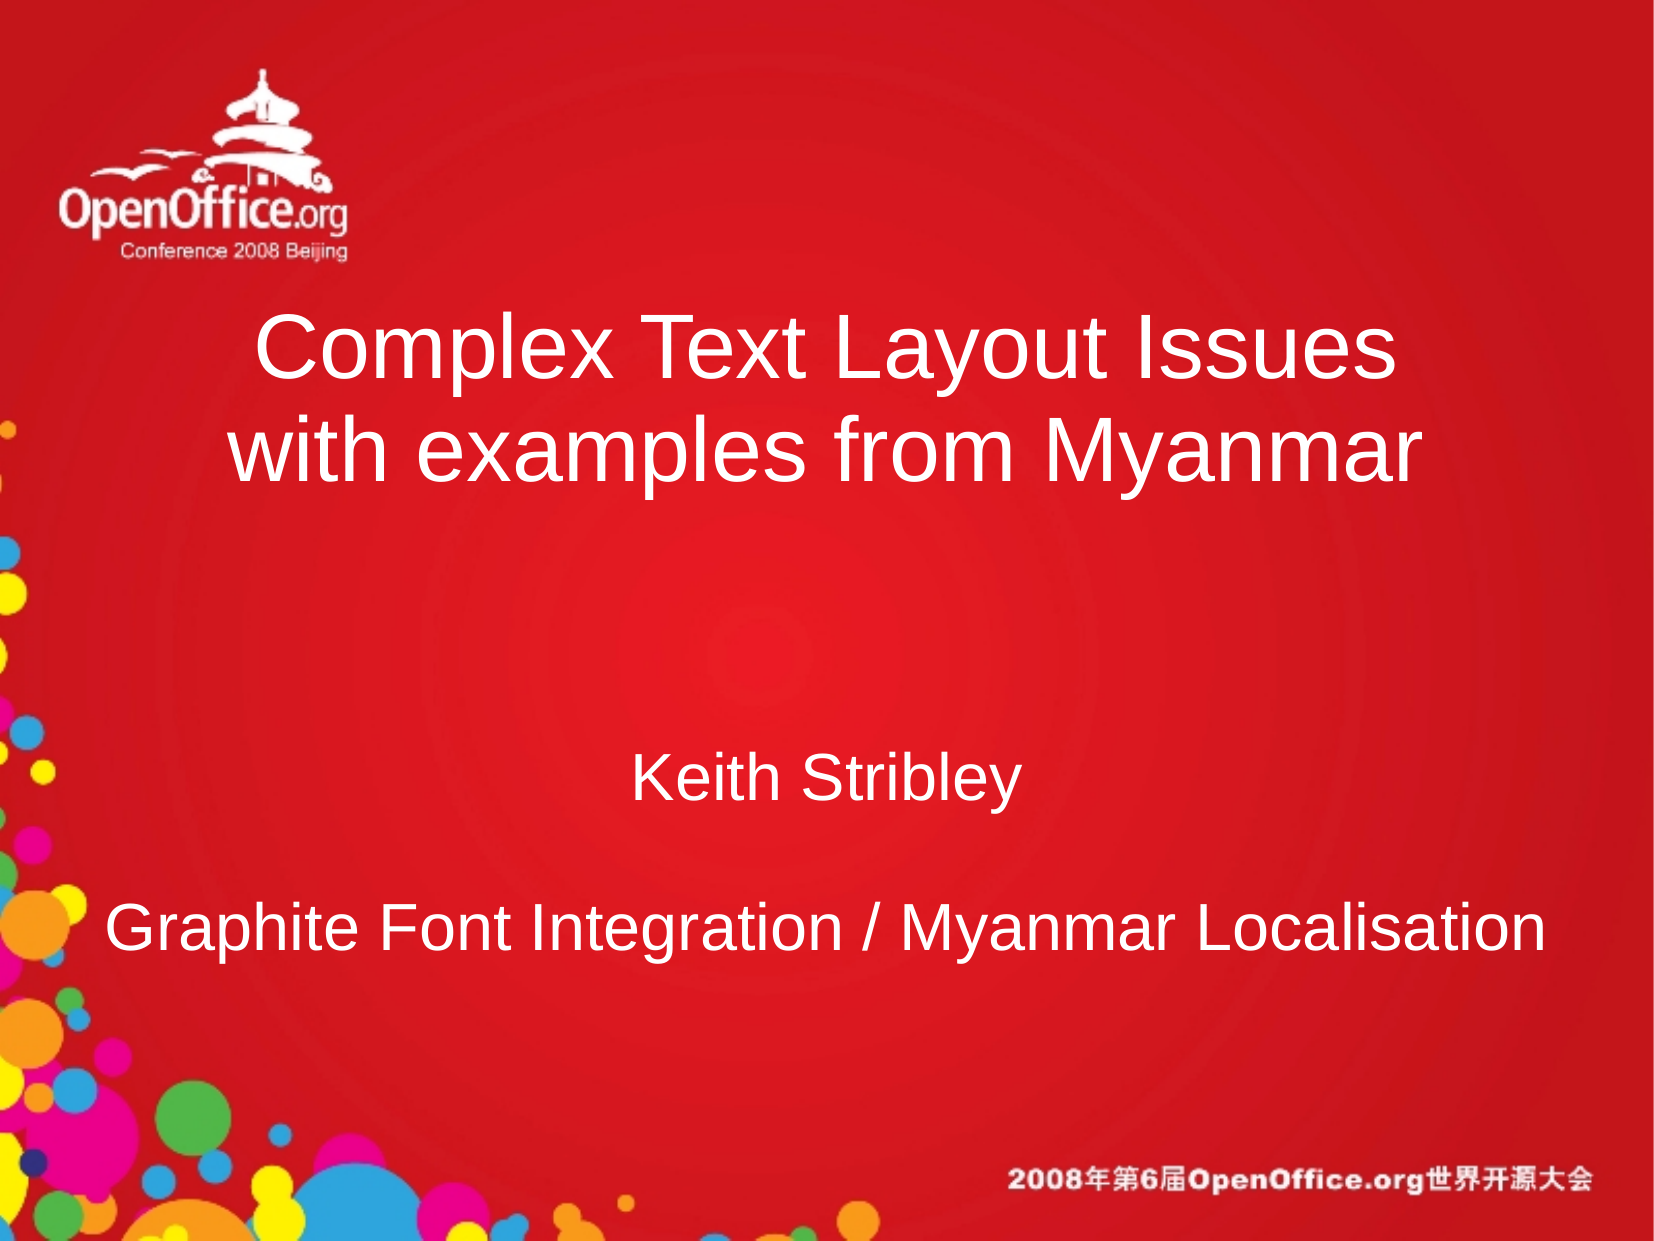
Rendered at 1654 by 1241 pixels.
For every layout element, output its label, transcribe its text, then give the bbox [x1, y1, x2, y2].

subtitle Keith Stribley Graphite Font Integration / Myanmar Localisation [82, 535, 1571, 1094]
title Complex Text Layout Issues with examples from Myanmar [82, 295, 1571, 502]
picture [0, 0, 1654, 1241]
